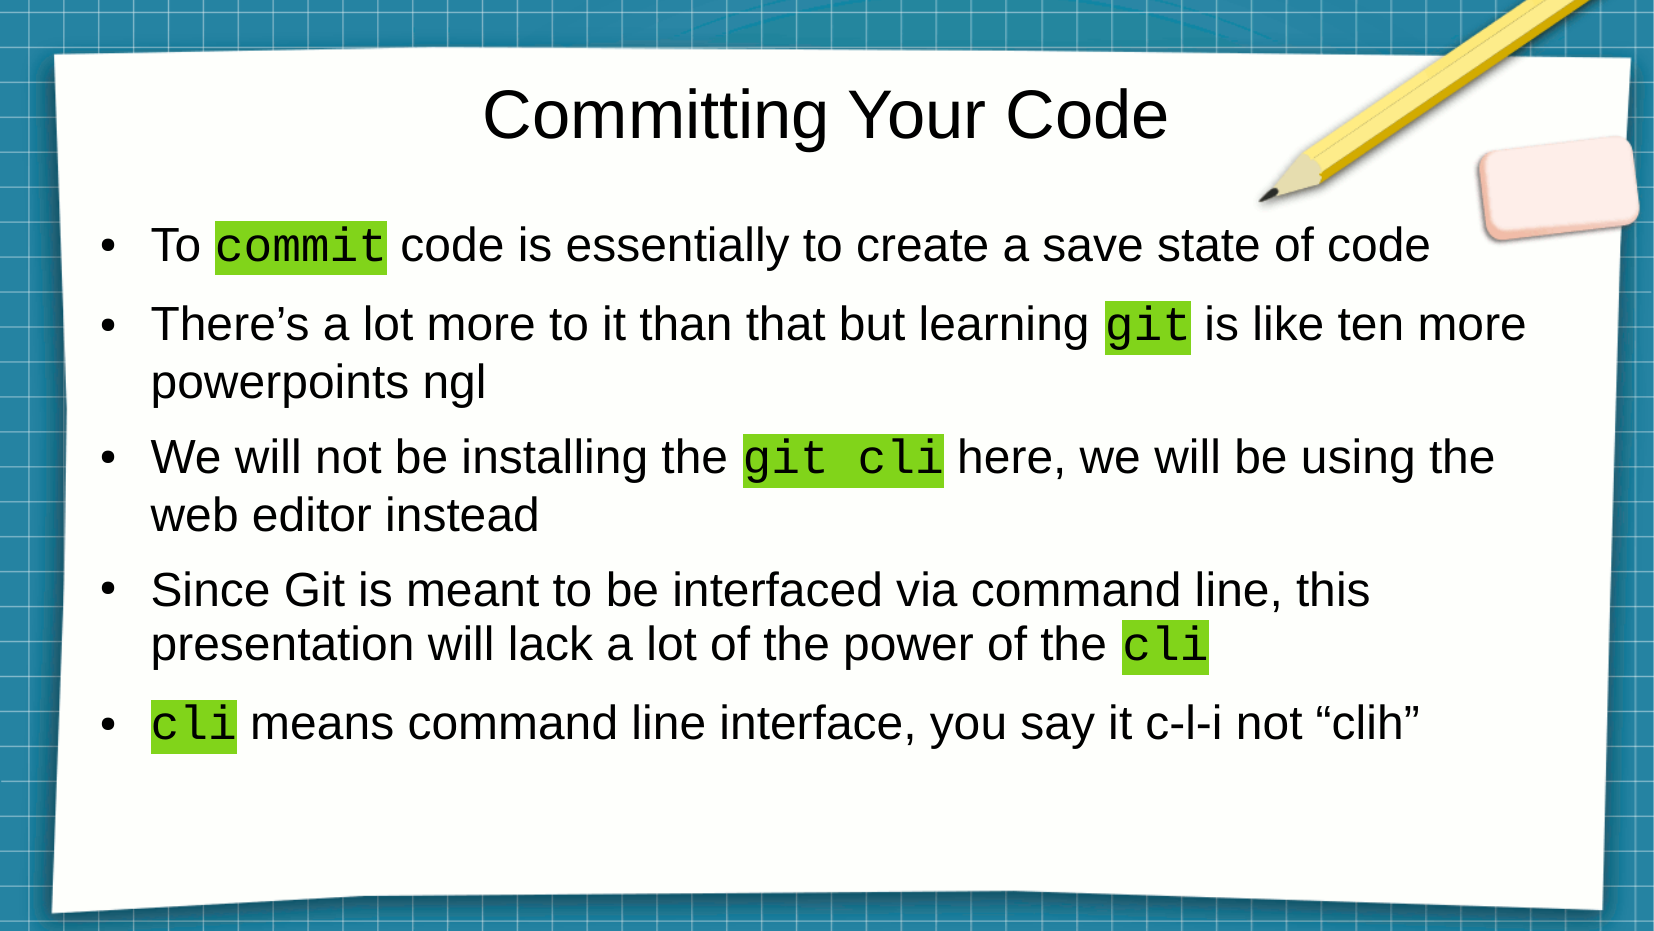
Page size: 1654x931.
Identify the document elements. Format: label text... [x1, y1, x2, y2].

list To commit code is essentially to create a save state of code There’s a lot more to it than that but learning git is like ten more powerpoints ngl We will not be installing the git cli here, we will be using the web editor instead Since Git is meant to be interfaced via command line, this presentation will lack a lot of the power of the cli cli means command line interface, you say it c-l-i not “clih” [82, 217, 1571, 758]
picture [0, 0, 1654, 931]
title Committing Your Code [82, 37, 1571, 193]
